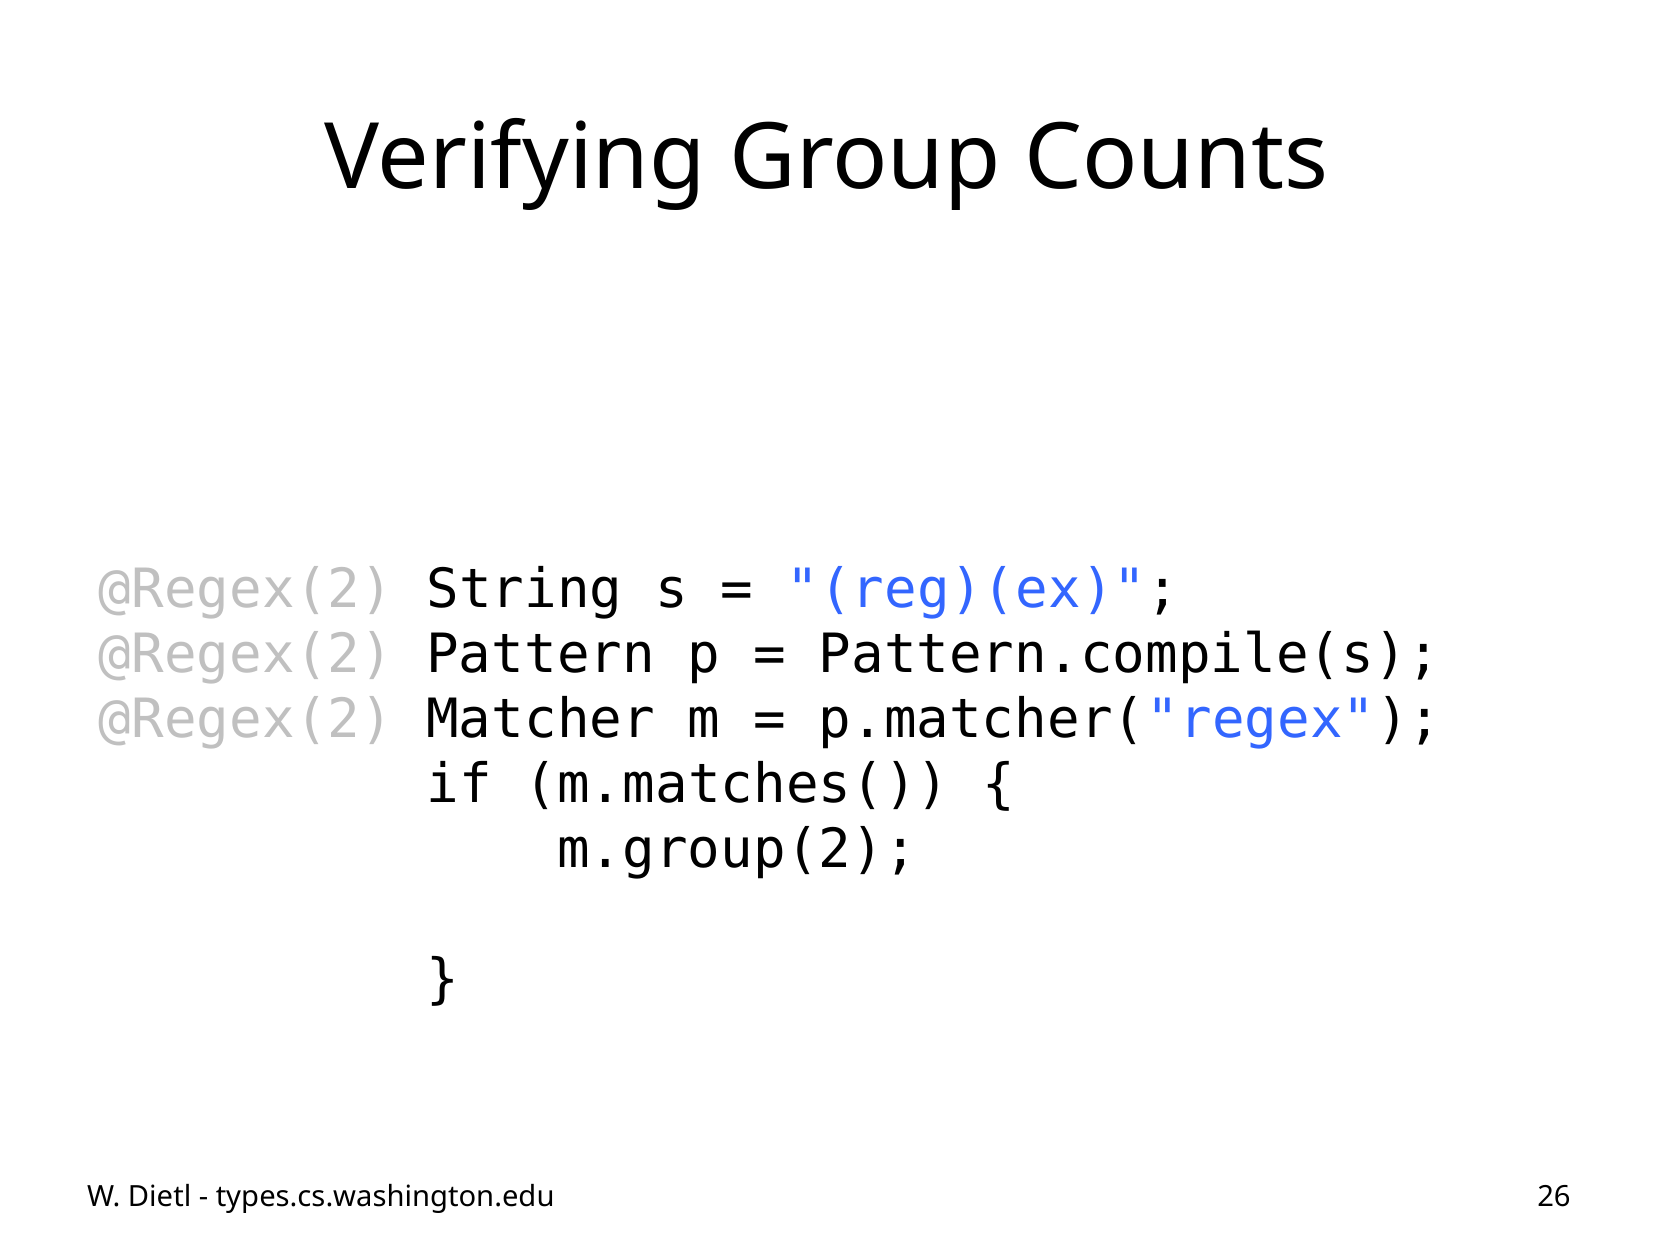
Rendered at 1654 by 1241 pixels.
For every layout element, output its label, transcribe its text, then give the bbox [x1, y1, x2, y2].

title Verifying Group Counts [82, 49, 1571, 257]
text_box @Regex(2) String s = "(reg)(ex)"; @Regex(2) Pattern p = Pattern.compile(s); @Regex(2) Matcher m = p.matcher("regex"); if (m.matches()) { m.group(2); } [84, 545, 1465, 1016]
